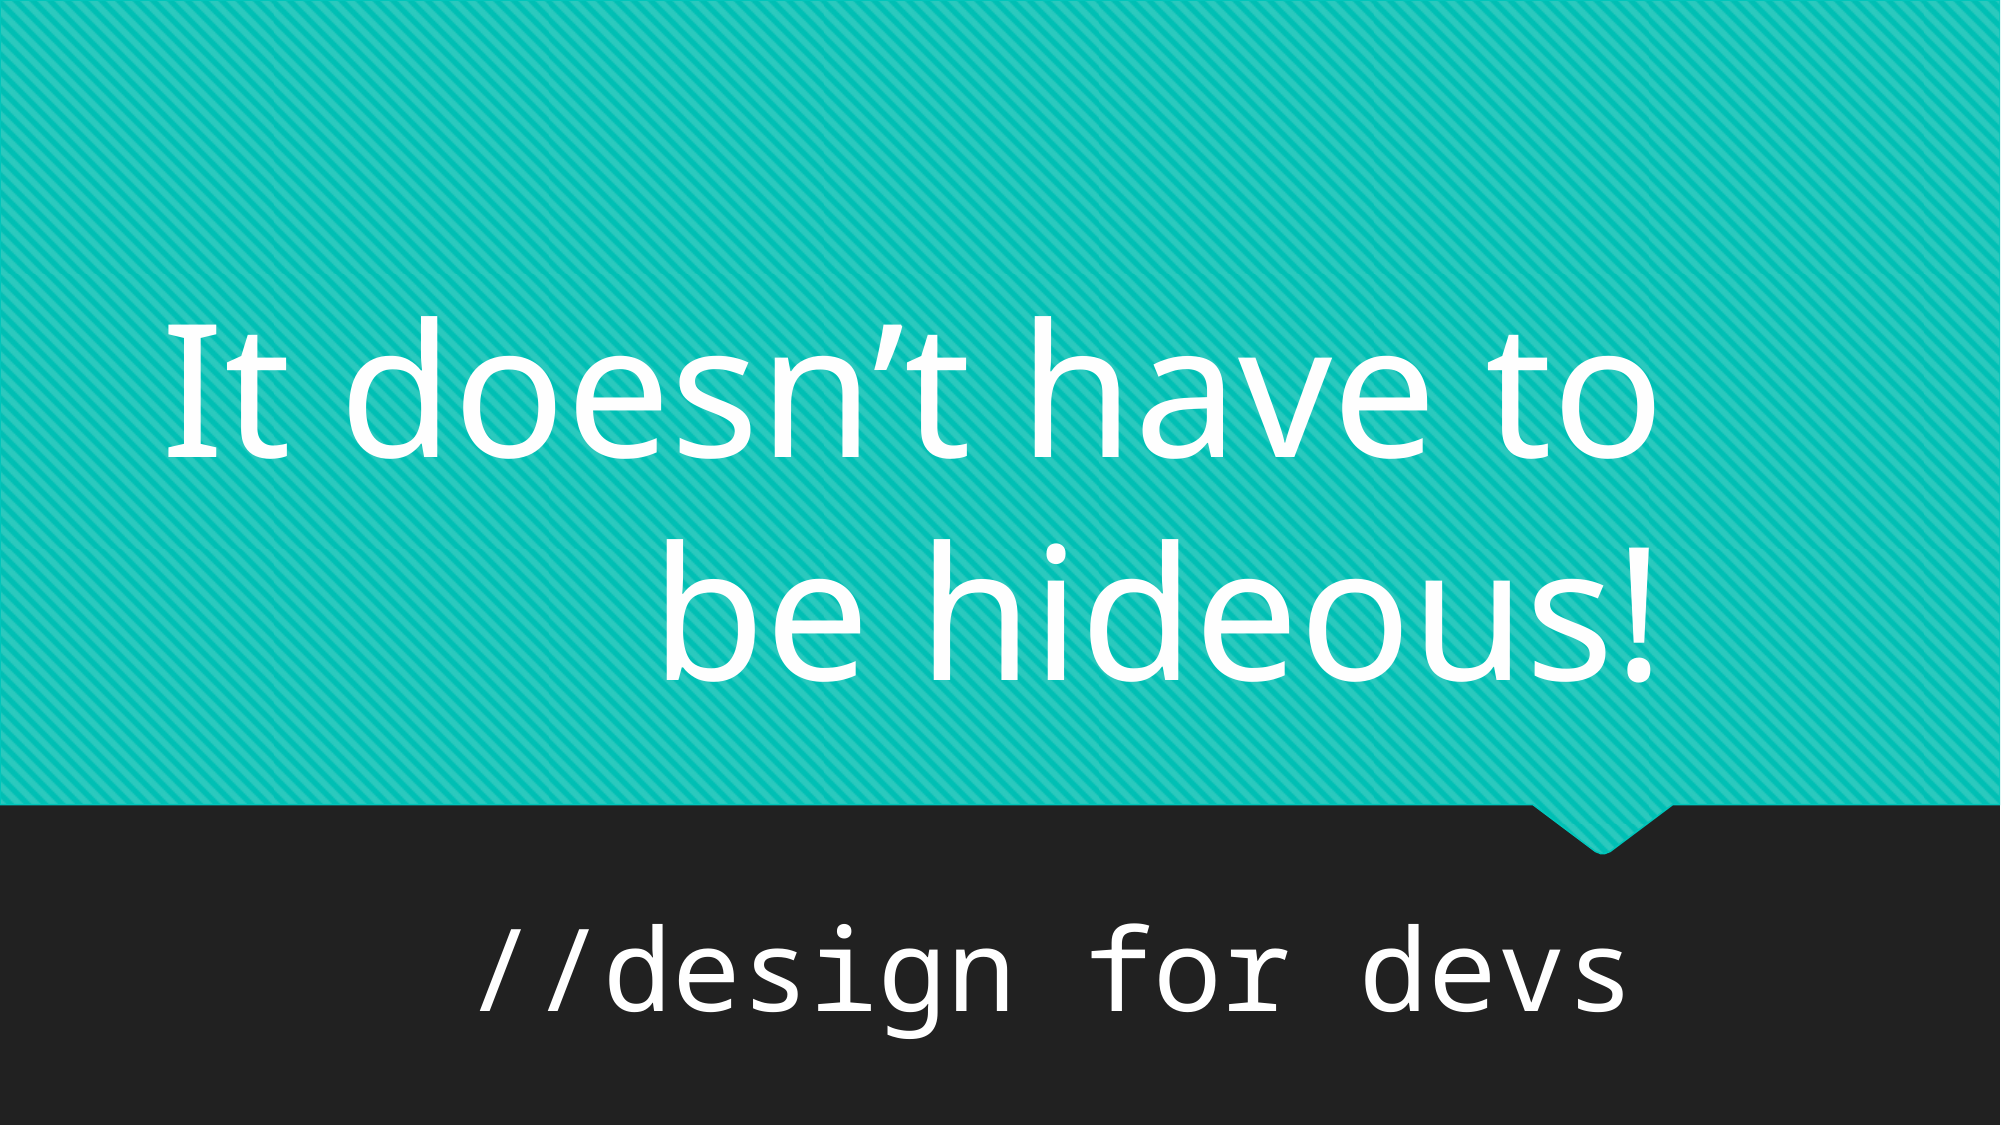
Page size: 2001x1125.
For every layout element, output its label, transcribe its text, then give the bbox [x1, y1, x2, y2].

title It doesn’t have to be hideous! [132, 484, 1681, 726]
list //design for devs [0, 888, 1651, 961]
picture [1, 1, 1999, 852]
